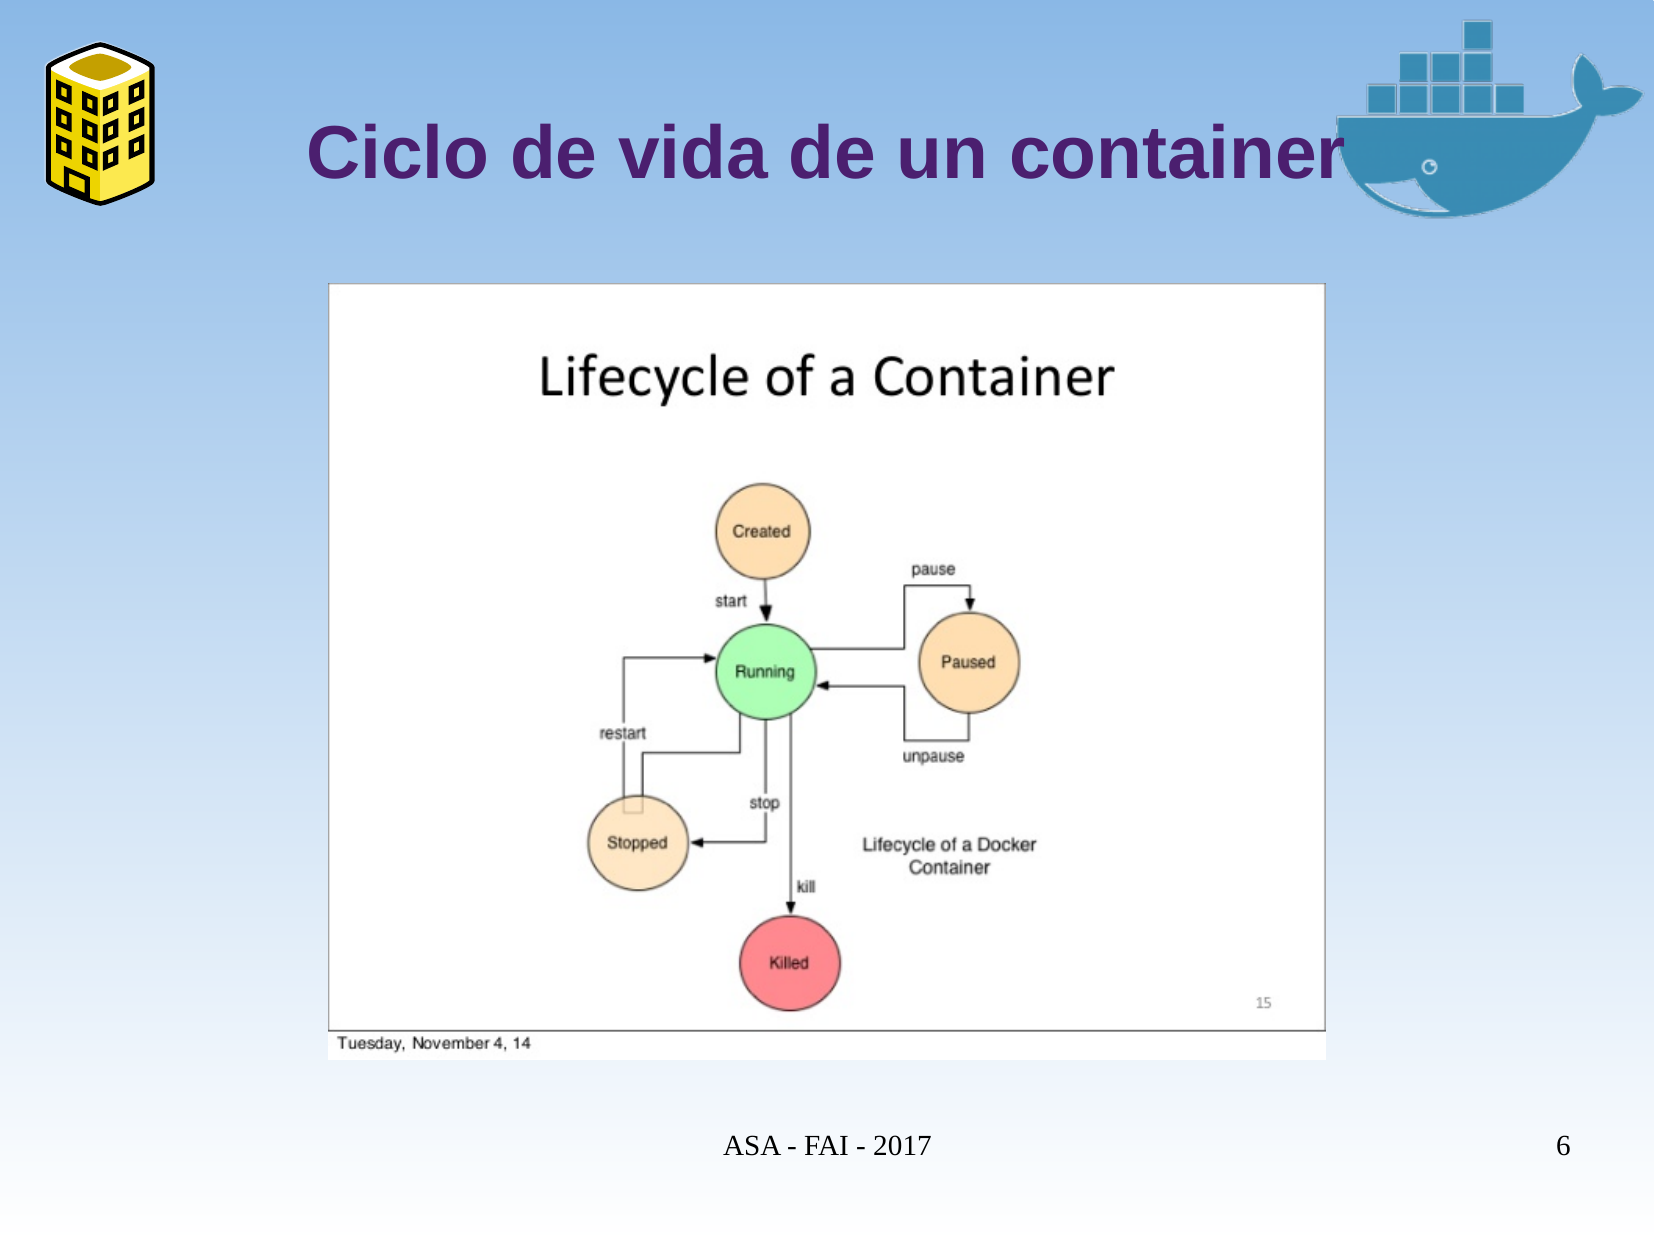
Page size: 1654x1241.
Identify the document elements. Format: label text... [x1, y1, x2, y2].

picture [35, 35, 166, 213]
title Ciclo de vida de un container [82, 49, 1571, 257]
picture [328, 283, 1326, 1060]
picture [1334, 0, 1648, 278]
